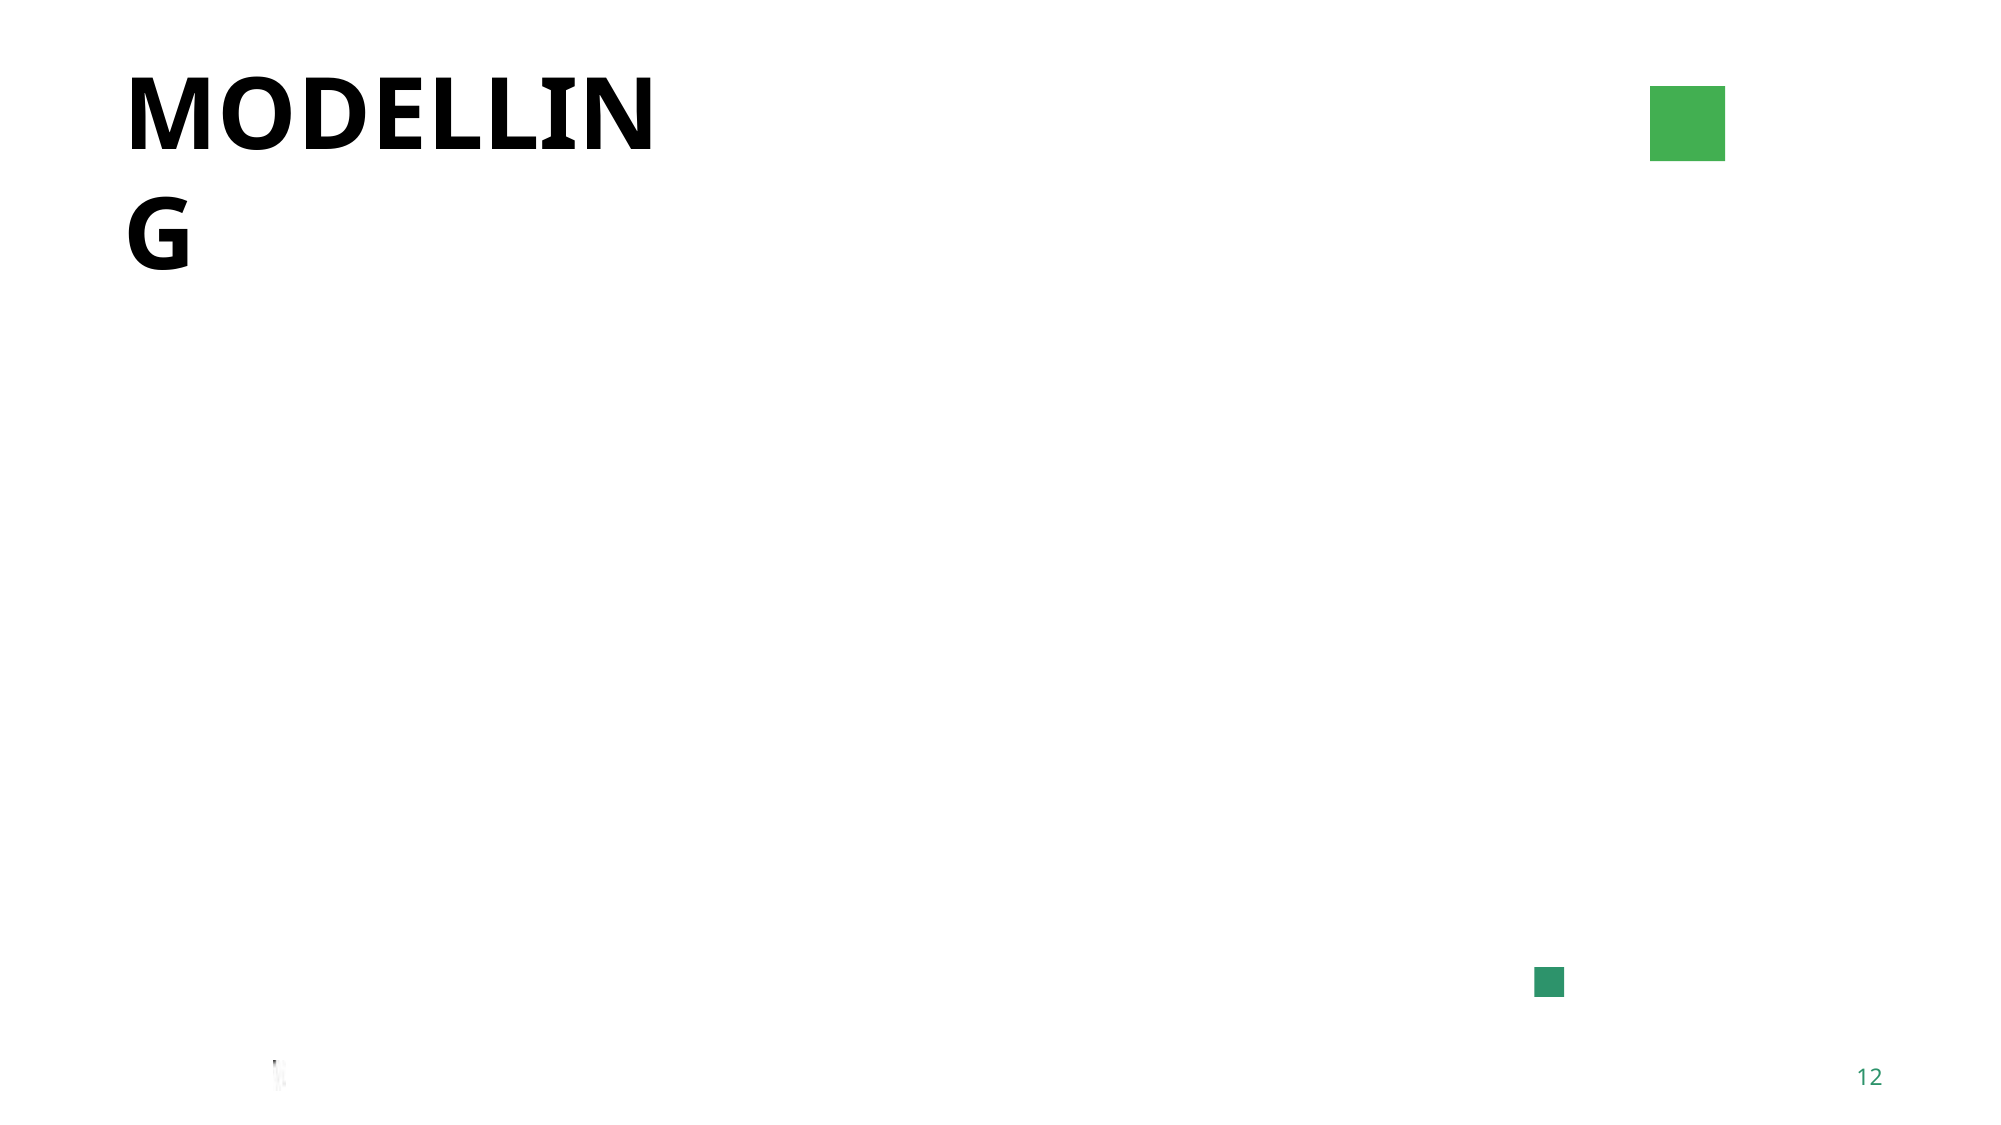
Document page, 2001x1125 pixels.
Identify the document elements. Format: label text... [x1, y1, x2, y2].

picture [273, 1060, 286, 1091]
text_box 12 [1849, 1061, 1888, 1094]
text_box [1534, 967, 1565, 997]
text_box [1650, 86, 1726, 162]
text_box MODELLING [121, 47, 664, 173]
